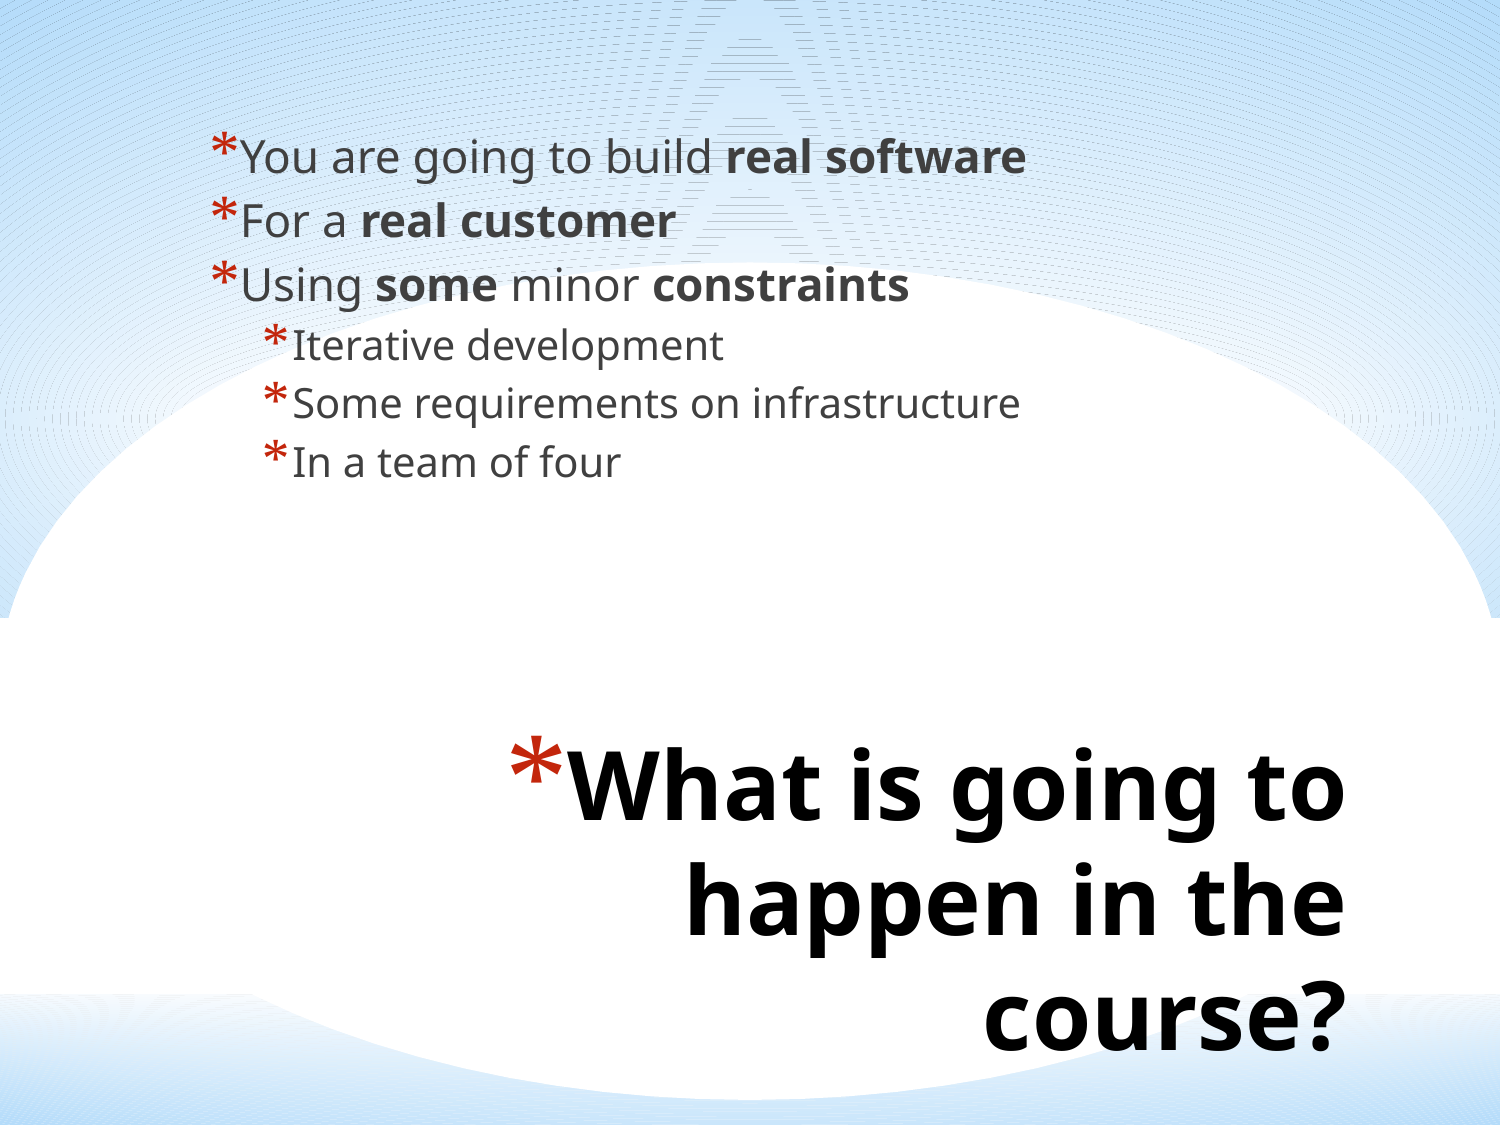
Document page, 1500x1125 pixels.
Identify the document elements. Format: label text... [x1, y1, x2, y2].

list You are going to build real software For a real customer Using some minor constraints Iterative development Some requirements on infrastructure In a team of four [187, 120, 1238, 690]
title What is going to happen in the course? [227, 717, 1363, 905]
